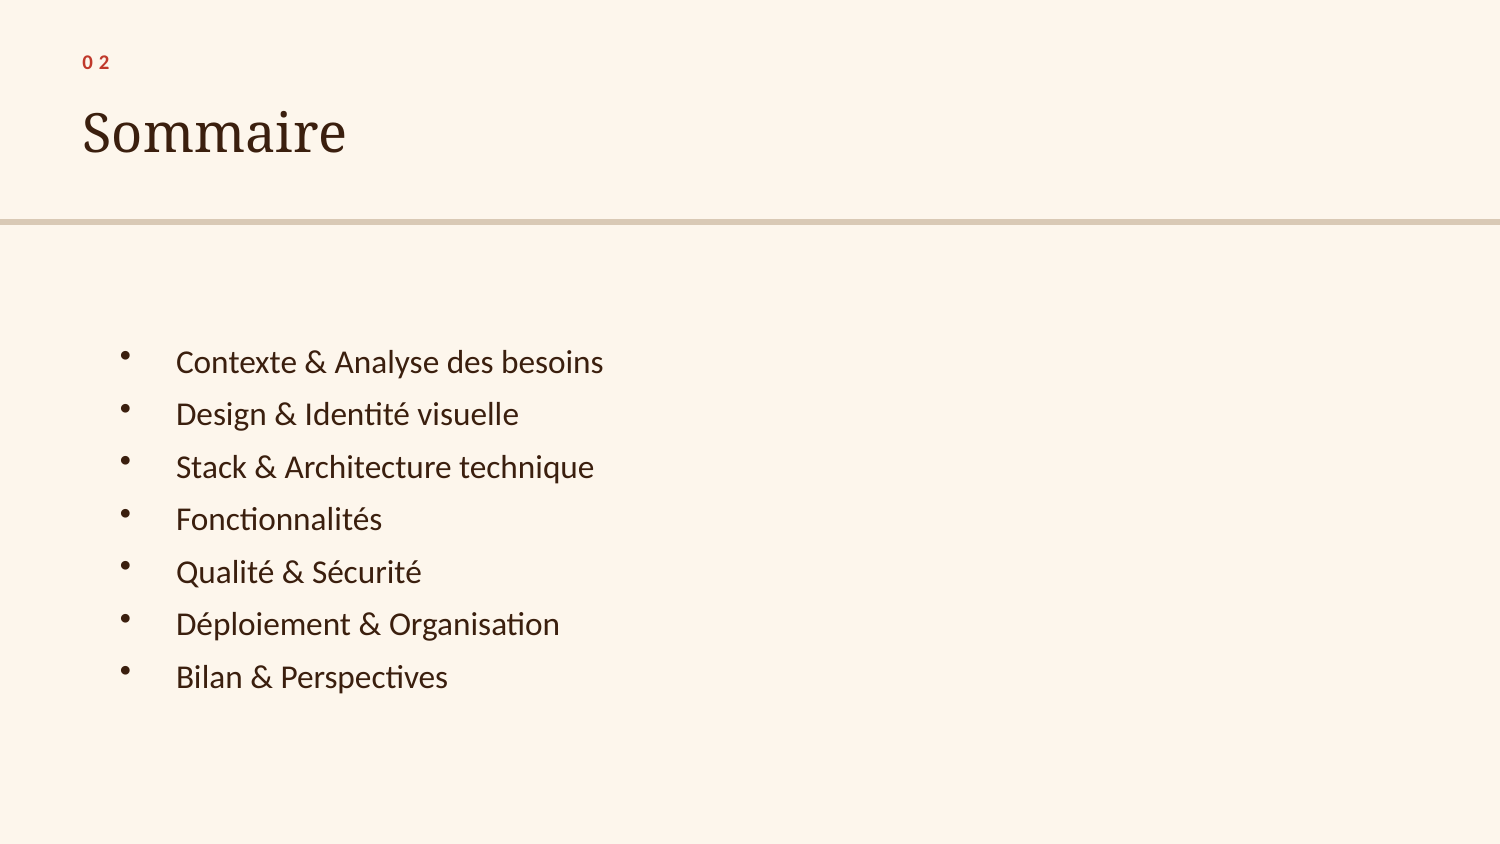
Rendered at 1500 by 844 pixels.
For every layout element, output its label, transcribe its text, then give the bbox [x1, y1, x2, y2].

text_box Sommaire [67, 82, 1433, 180]
text_box [0, 0, 1500, 225]
text_box Contexte & Analyse des besoins Design & Identité visuelle Stack & Architecture technique Fonctionnalités Qualité & Sécurité Déploiement & Organisation Bilan & Perspectives [104, 254, 1395, 780]
text_box 02 [67, 41, 218, 80]
